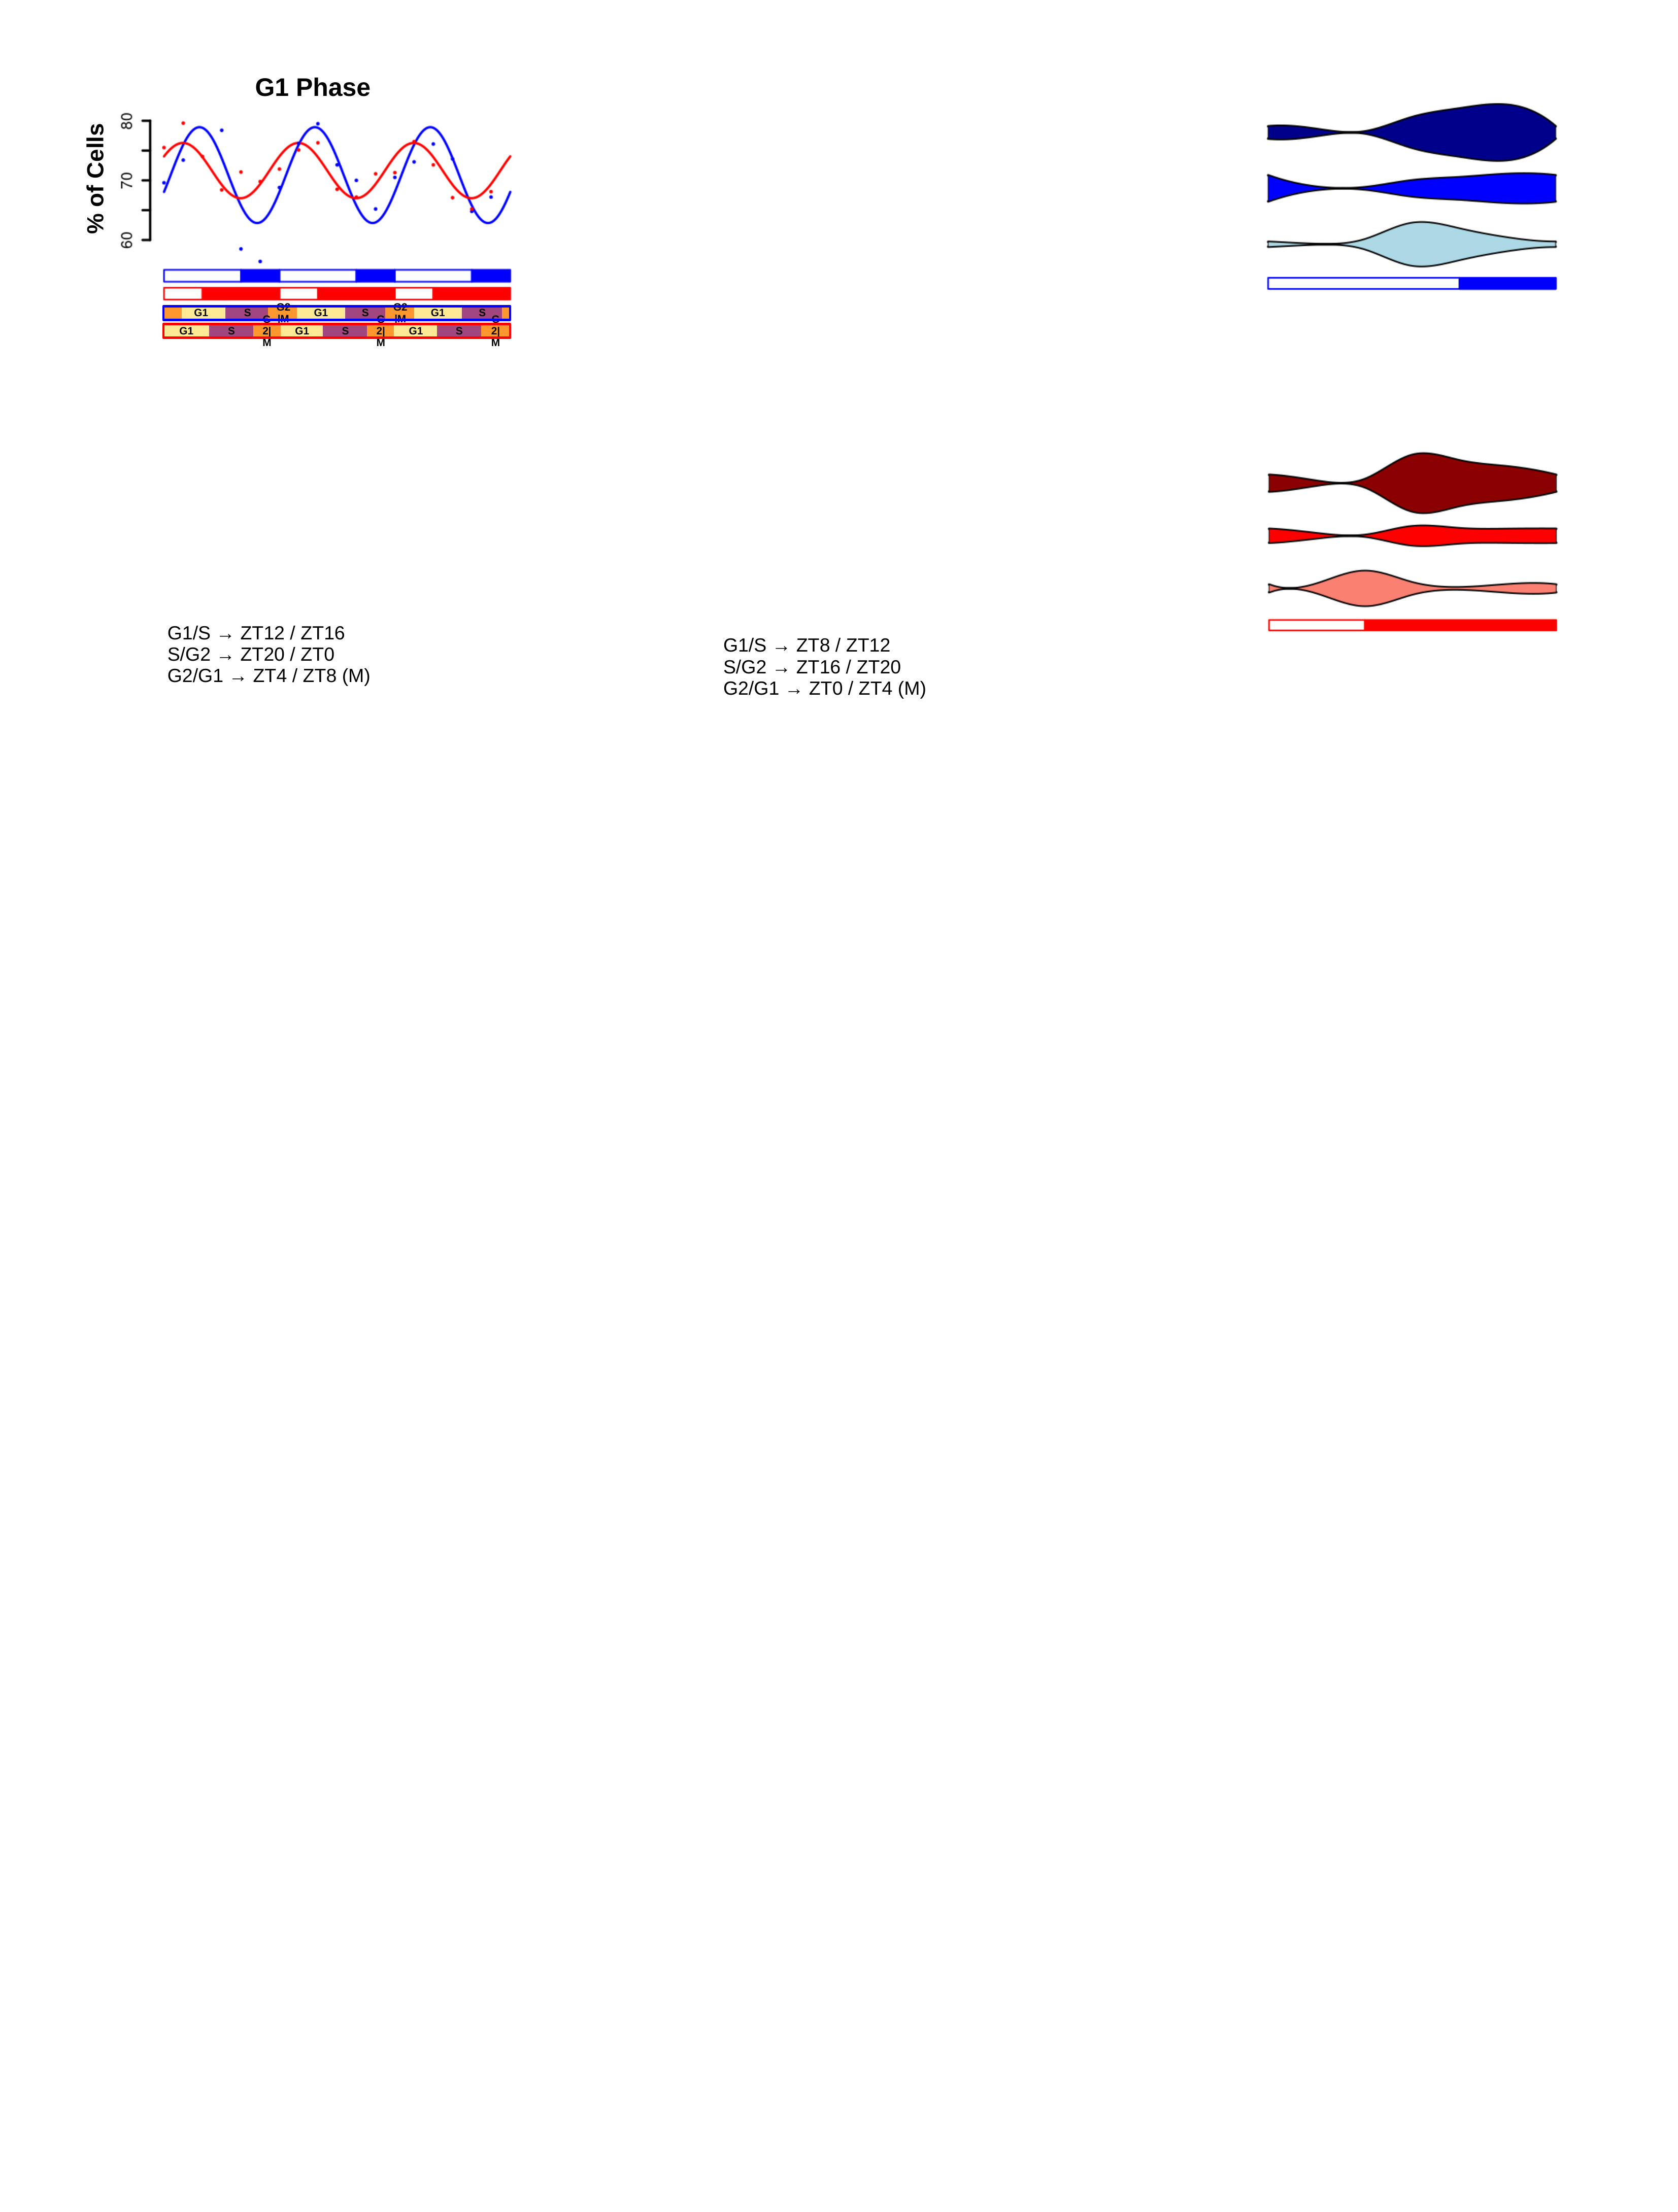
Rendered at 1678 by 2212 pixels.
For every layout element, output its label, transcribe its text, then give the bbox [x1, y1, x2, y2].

text_box G1/S → ZT8 / ZT12 S/G2 → ZT16 / ZT20 G2/G1 → ZT0 / ZT4 (M) [716, 631, 1082, 703]
picture [88, 51, 556, 385]
text_box S [209, 325, 253, 336]
text_box [502, 308, 509, 319]
text_box S [462, 308, 502, 319]
text_box S [345, 308, 385, 319]
text_box G1 Phase [247, 69, 389, 106]
text_box S [323, 325, 367, 336]
picture [1194, 41, 1599, 374]
text_box S [437, 325, 481, 336]
text_box G2|M [253, 325, 281, 336]
text_box S [225, 308, 268, 319]
text_box G1 [394, 325, 437, 336]
text_box G2|M [268, 308, 297, 319]
text_box G1/S → ZT12 / ZT16 S/G2 → ZT20 / ZT0 G2/G1 → ZT4 / ZT8 (M) [160, 619, 525, 691]
text_box G2|M [481, 325, 509, 336]
text_box G1 [164, 325, 209, 336]
text_box G1 [281, 325, 323, 336]
text_box G1 [297, 308, 345, 319]
text_box G2|M [367, 325, 394, 336]
text_box % of Cells [78, 95, 112, 242]
picture [1195, 382, 1600, 716]
text_box [164, 308, 182, 319]
text_box G1 [414, 308, 462, 319]
text_box G1 [182, 308, 225, 319]
text_box G2|M [385, 308, 414, 319]
